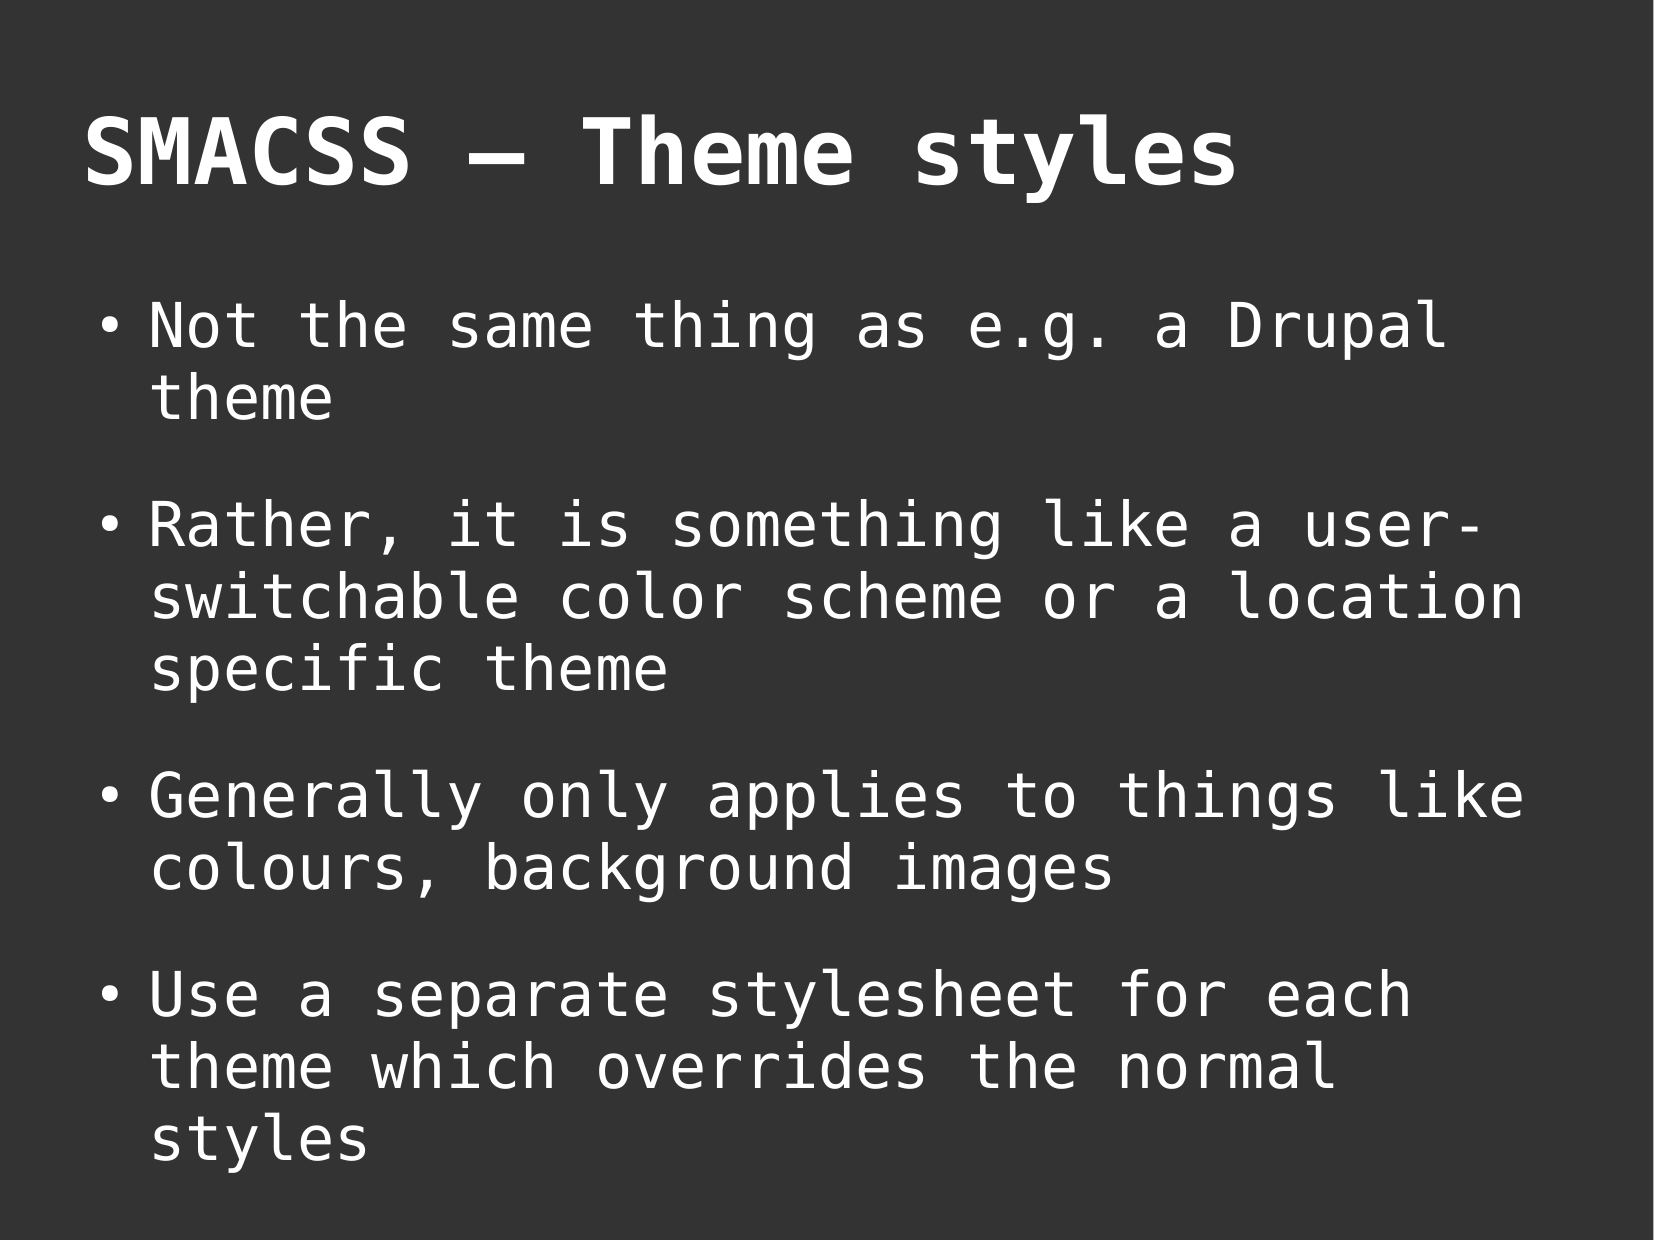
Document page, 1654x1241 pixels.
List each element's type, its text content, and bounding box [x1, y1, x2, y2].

title SMACSS – Theme styles [82, 49, 1571, 257]
list Not the same thing as e.g. a Drupal theme Rather, it is something like a user-switchable color scheme or a location specific theme Generally only applies to things like colours, background images Use a separate stylesheet for each theme which overrides the normal styles [82, 290, 1571, 1182]
